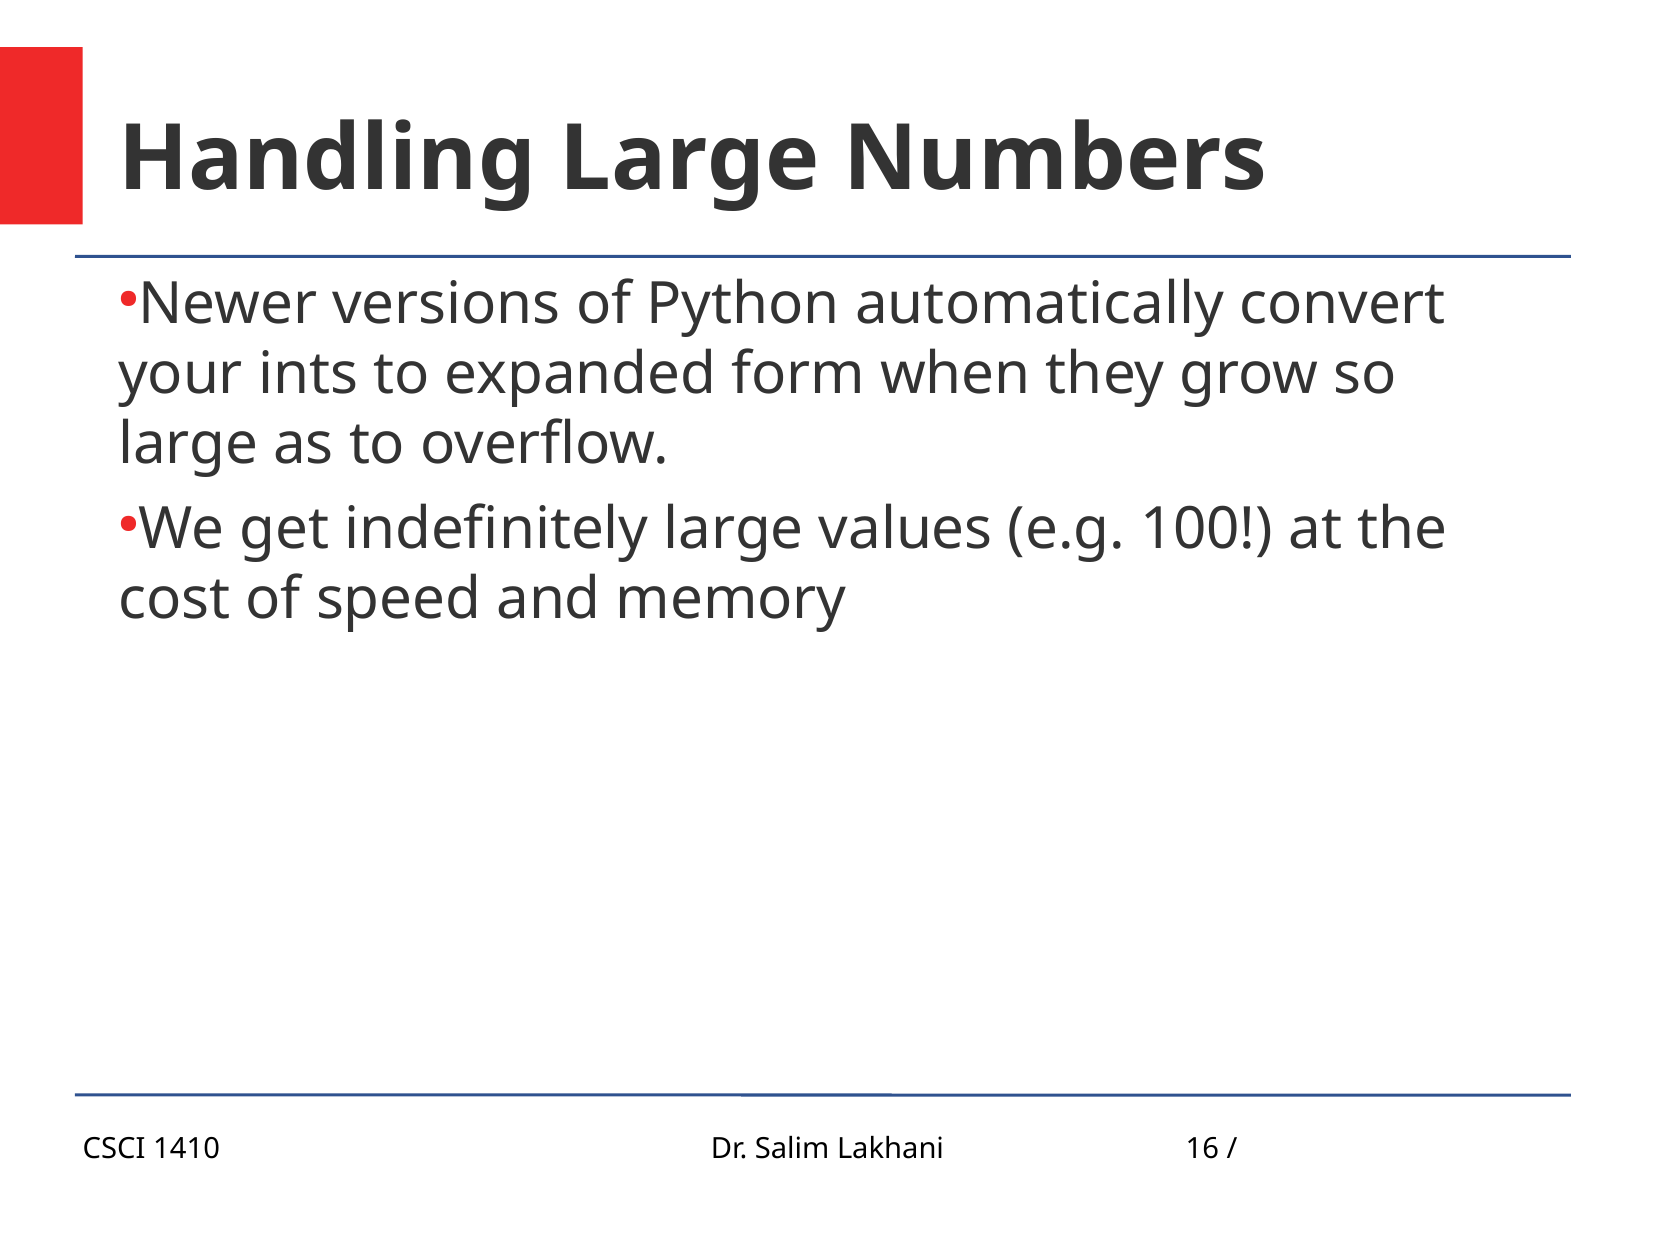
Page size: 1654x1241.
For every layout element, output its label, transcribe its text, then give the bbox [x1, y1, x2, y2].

title Handling Large Numbers [118, 49, 1571, 257]
list Newer versions of Python automatically convert your ints to expanded form when they grow so large as to overflow. We get indefinitely large values (e.g. 100!) at the cost of speed and memory [118, 265, 1536, 1081]
text_box CSCI 1410 [82, 1129, 468, 1216]
text_box Dr. Salim Lakhani [565, 1129, 1090, 1216]
text_box / [1185, 1129, 1571, 1216]
